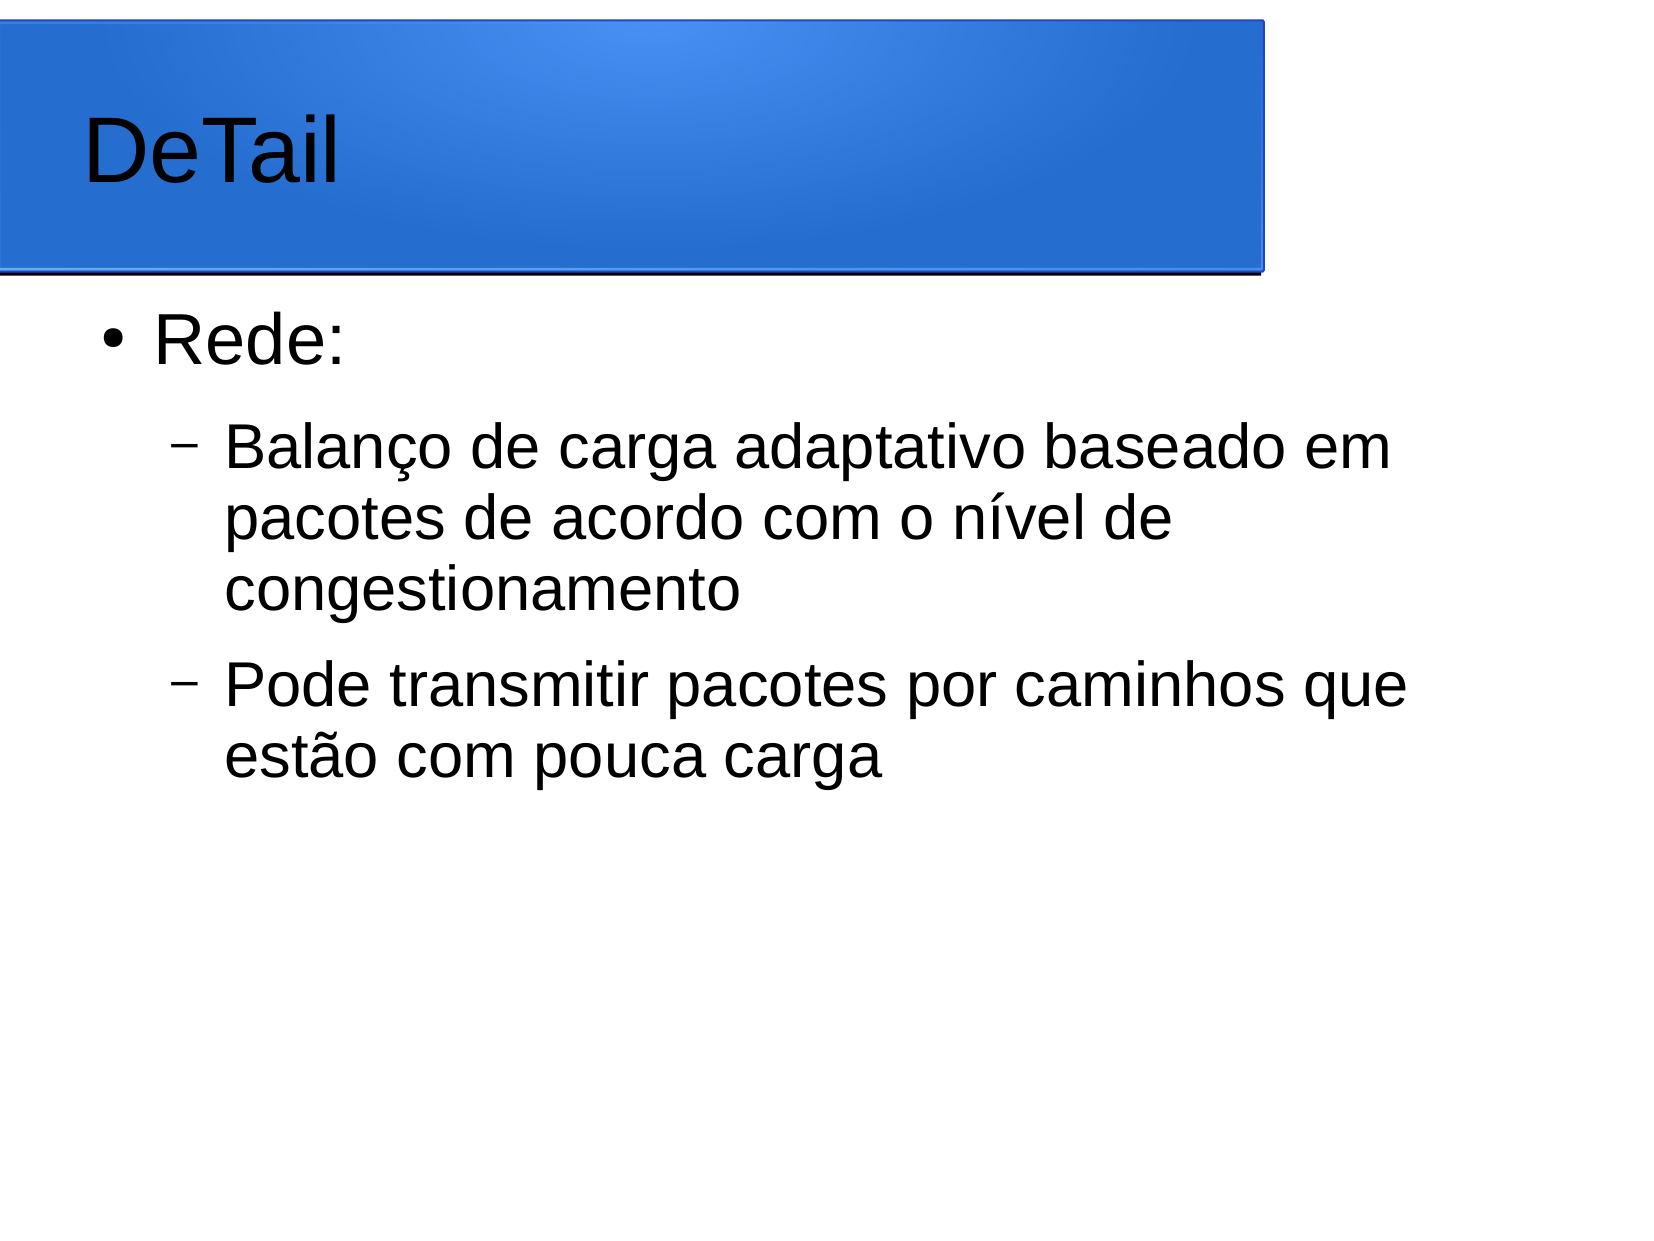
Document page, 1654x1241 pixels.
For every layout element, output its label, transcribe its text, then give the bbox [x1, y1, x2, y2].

list Rede: Balanço de carga adaptativo baseado em pacotes de acordo com o nível de congestionamento Pode transmitir pacotes por caminhos que estão com pouca carga [82, 299, 1571, 1019]
title DeTail [82, 47, 1235, 252]
